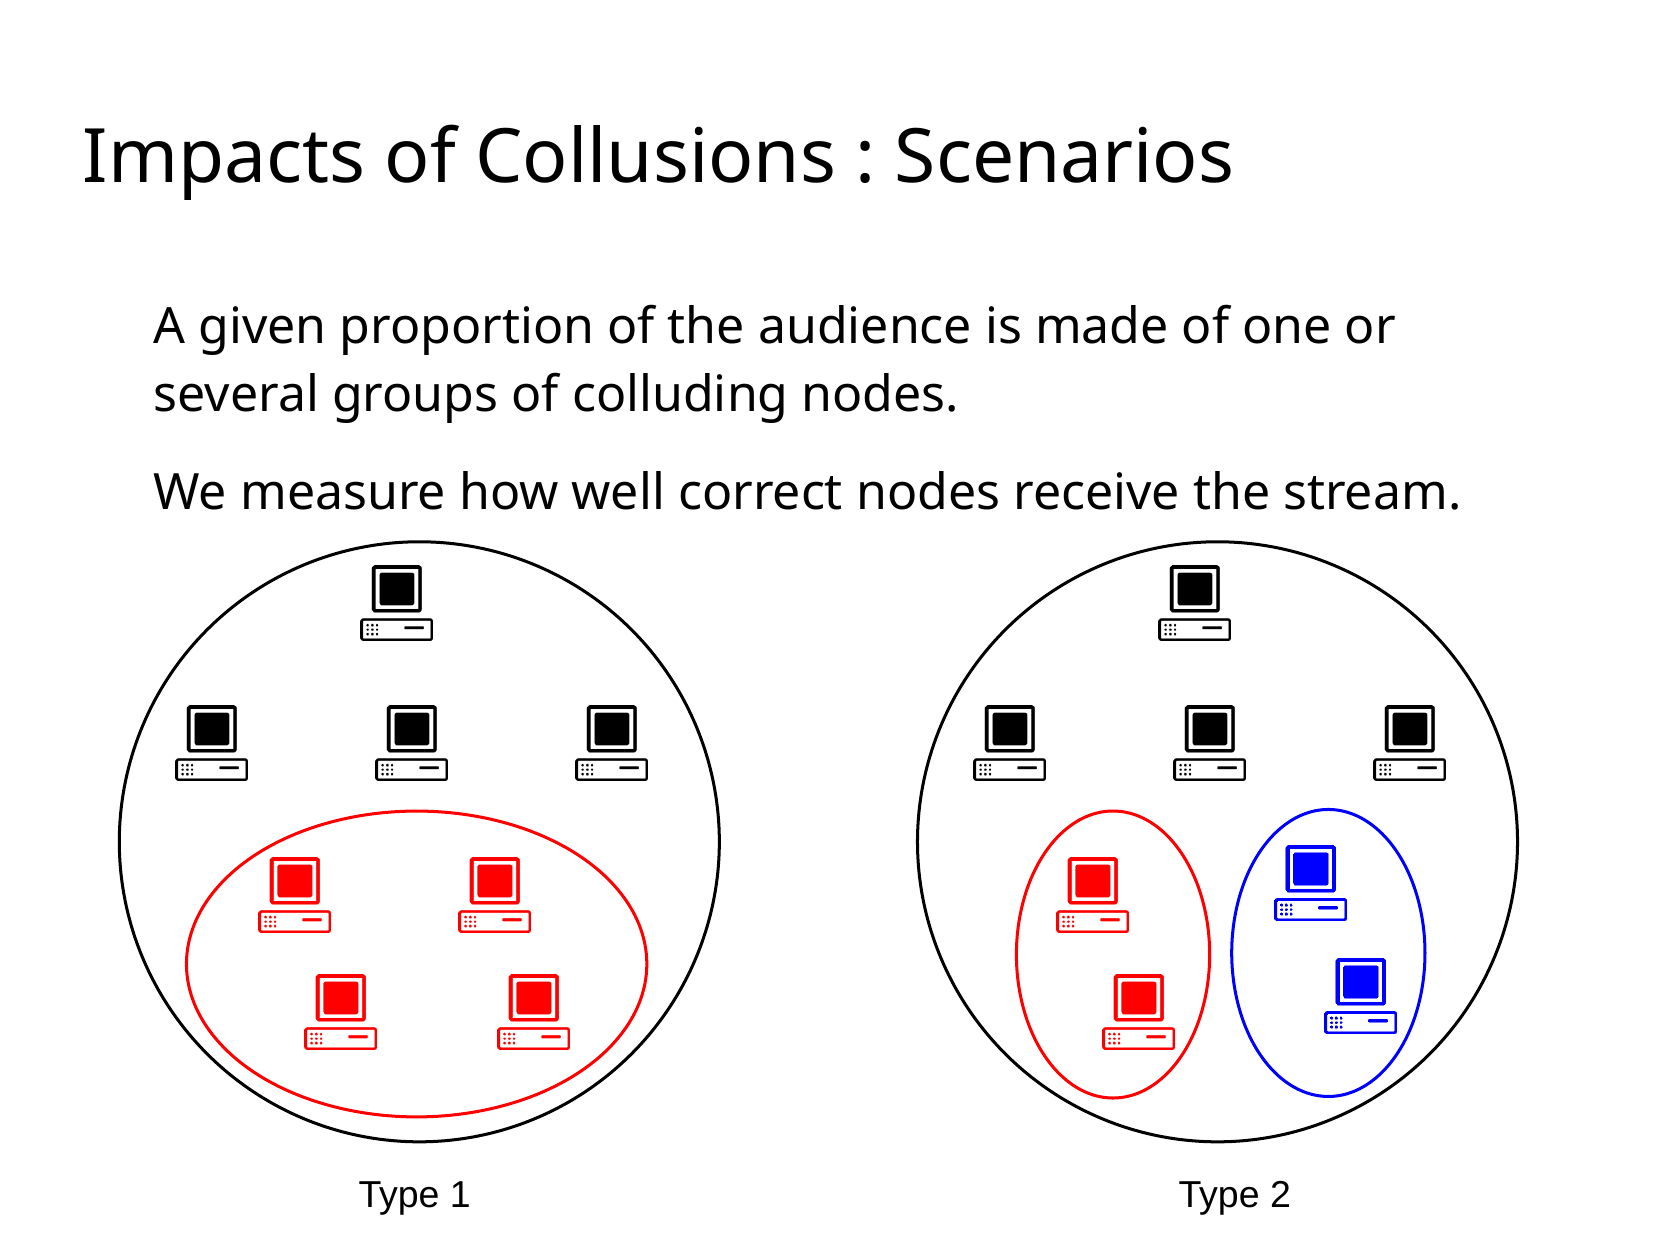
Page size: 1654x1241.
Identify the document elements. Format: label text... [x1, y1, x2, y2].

picture [973, 705, 1046, 781]
text_box [119, 541, 720, 1142]
picture [1274, 845, 1347, 921]
picture [375, 705, 448, 781]
picture [175, 705, 248, 781]
picture [1373, 705, 1446, 781]
picture [1324, 958, 1397, 1034]
picture [258, 857, 331, 933]
text_box Type 2 [1163, 1166, 1423, 1224]
picture [1056, 857, 1129, 933]
picture [1173, 705, 1246, 781]
picture [1102, 974, 1175, 1050]
text_box [969, 811, 1466, 1142]
title Impacts of Collusions : Scenarios [82, 49, 1571, 257]
picture [575, 705, 648, 781]
picture [1158, 565, 1231, 641]
text_box Type 1 [343, 1166, 603, 1224]
picture [304, 974, 377, 1050]
picture [497, 974, 570, 1050]
picture [360, 565, 433, 641]
list A given proportion of the audience is made of one or several groups of colluding nodes. We measure how well correct nodes receive the stream. [82, 290, 1538, 1010]
picture [458, 857, 531, 933]
